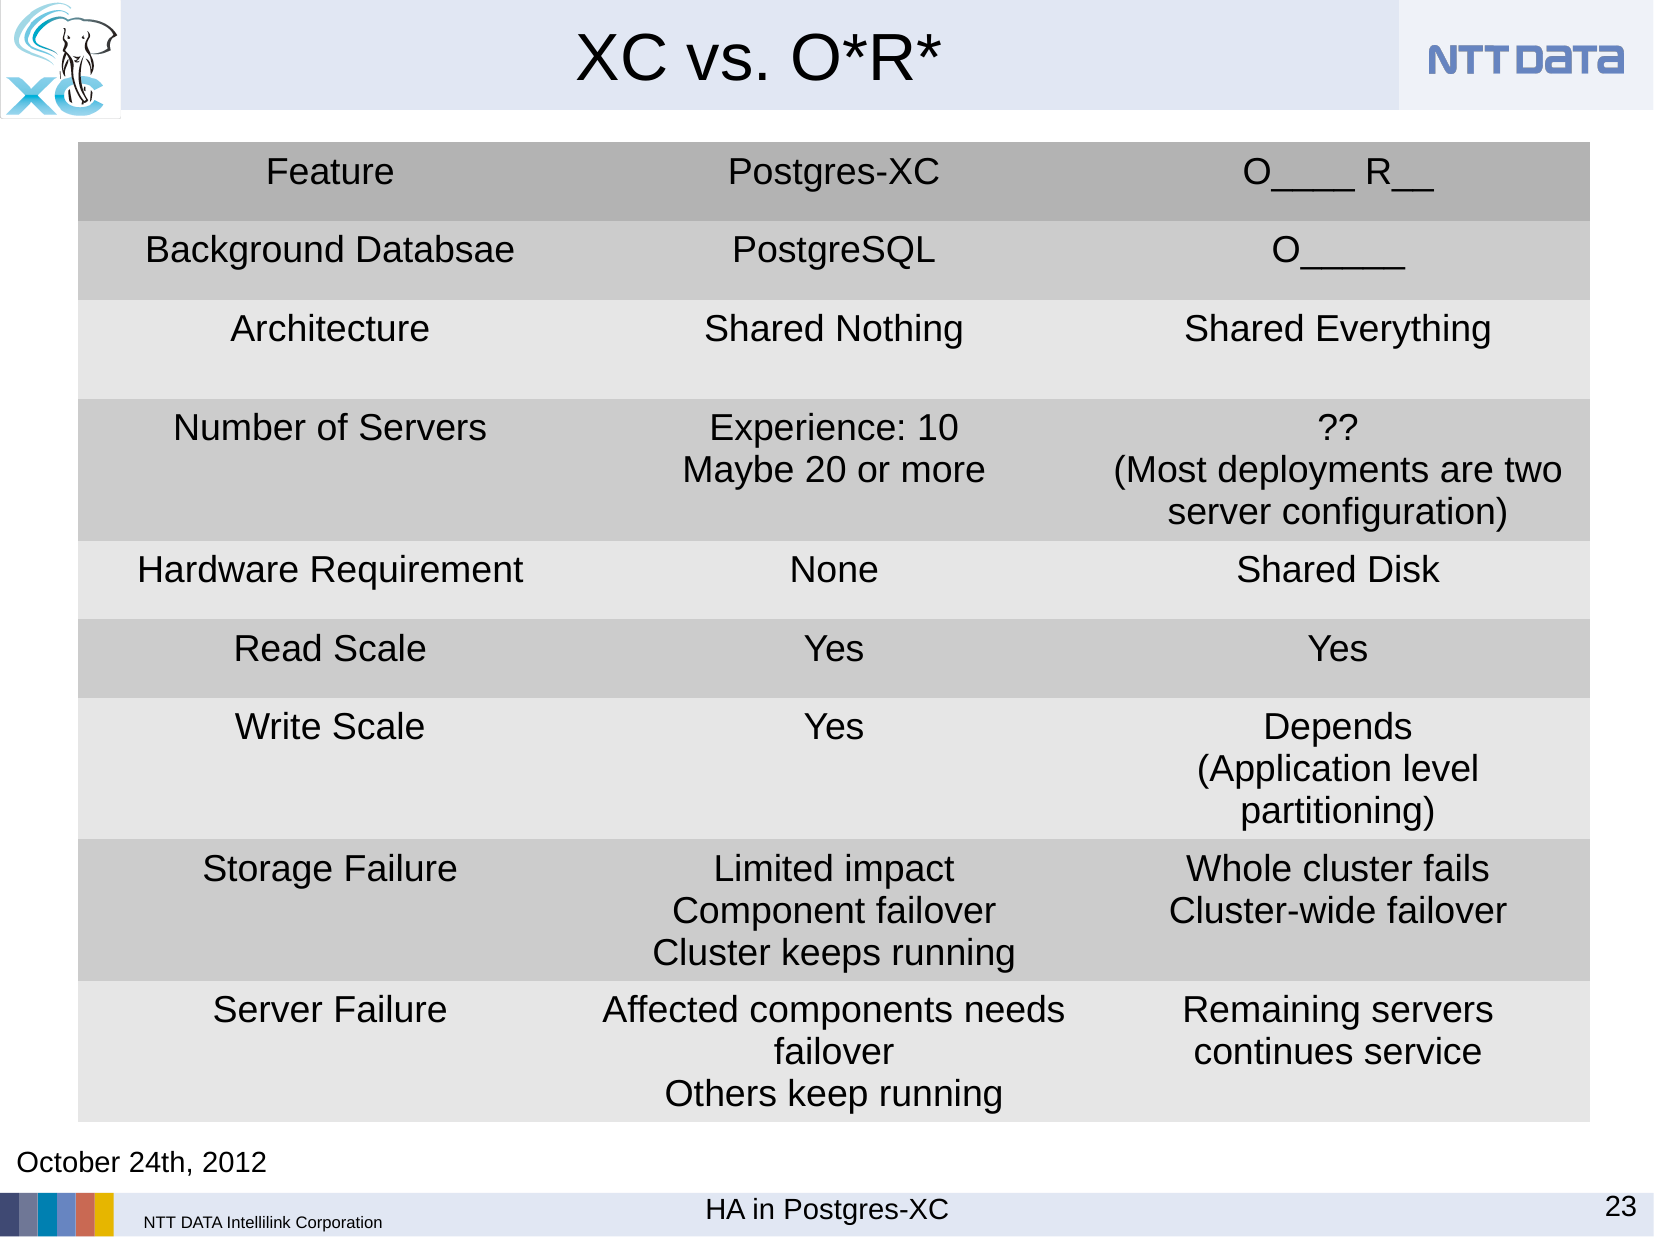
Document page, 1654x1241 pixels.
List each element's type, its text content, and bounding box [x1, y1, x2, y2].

table_cell Background Databsae [78, 221, 582, 300]
table_cell Write Scale [78, 698, 582, 839]
table_header Feature [78, 142, 582, 221]
table_cell Number of Servers [78, 399, 582, 541]
table_cell Depends (Application level partitioning) [1086, 698, 1590, 839]
table_cell Shared Disk [1086, 541, 1590, 619]
table_header Postgres-XC [582, 142, 1086, 221]
table_cell Read Scale [78, 619, 582, 698]
table_cell Shared Everything [1086, 300, 1590, 399]
title XC vs. O*R* [120, 3, 1399, 110]
table_cell Whole cluster fails Cluster-wide failover [1086, 839, 1590, 981]
table_cell Yes [582, 698, 1086, 839]
table_cell Yes [1086, 619, 1590, 698]
table_cell ?? (Most deployments are two server configuration) [1086, 399, 1590, 541]
table_cell None [582, 541, 1086, 619]
table_cell Limited impact Component failover Cluster keeps running [582, 839, 1086, 981]
table_cell O_____ [1086, 221, 1590, 300]
table_cell Remaining servers continues service [1086, 981, 1590, 1122]
table_header O____ R__ [1086, 142, 1590, 221]
table_cell Hardware Requirement [78, 541, 582, 619]
picture [0, 0, 121, 119]
table_cell Architecture [78, 300, 582, 399]
table_cell Experience: 10 Maybe 20 or more [582, 399, 1086, 541]
table_cell Storage Failure [78, 839, 582, 981]
table_cell Yes [582, 619, 1086, 698]
table_cell Server Failure [78, 981, 582, 1122]
picture [1429, 45, 1624, 74]
table_cell Shared Nothing [582, 300, 1086, 399]
table_cell Affected components needs failover Others keep running [582, 981, 1086, 1122]
table_cell PostgreSQL [582, 221, 1086, 300]
